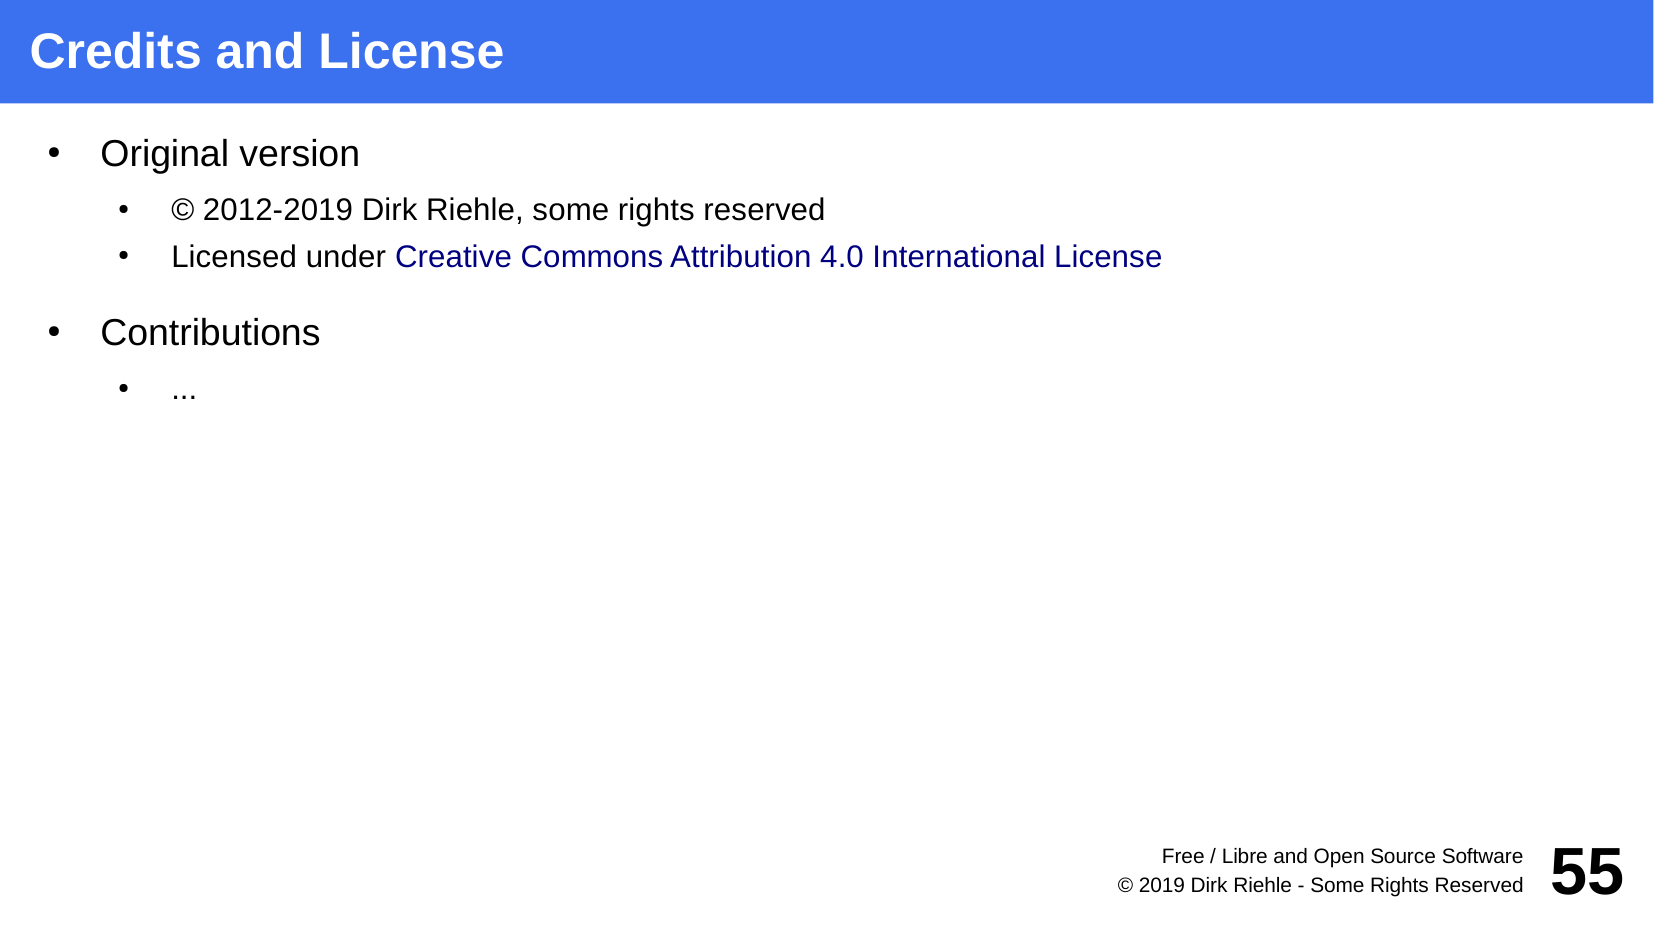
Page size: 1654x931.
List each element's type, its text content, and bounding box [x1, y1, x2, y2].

list Original version © 2012-2019 Dirk Riehle, some rights reserved Licensed under Creative Commons Attribution 4.0 International License Contributions ... [29, 132, 1625, 813]
title Credits and License [0, 0, 1654, 104]
